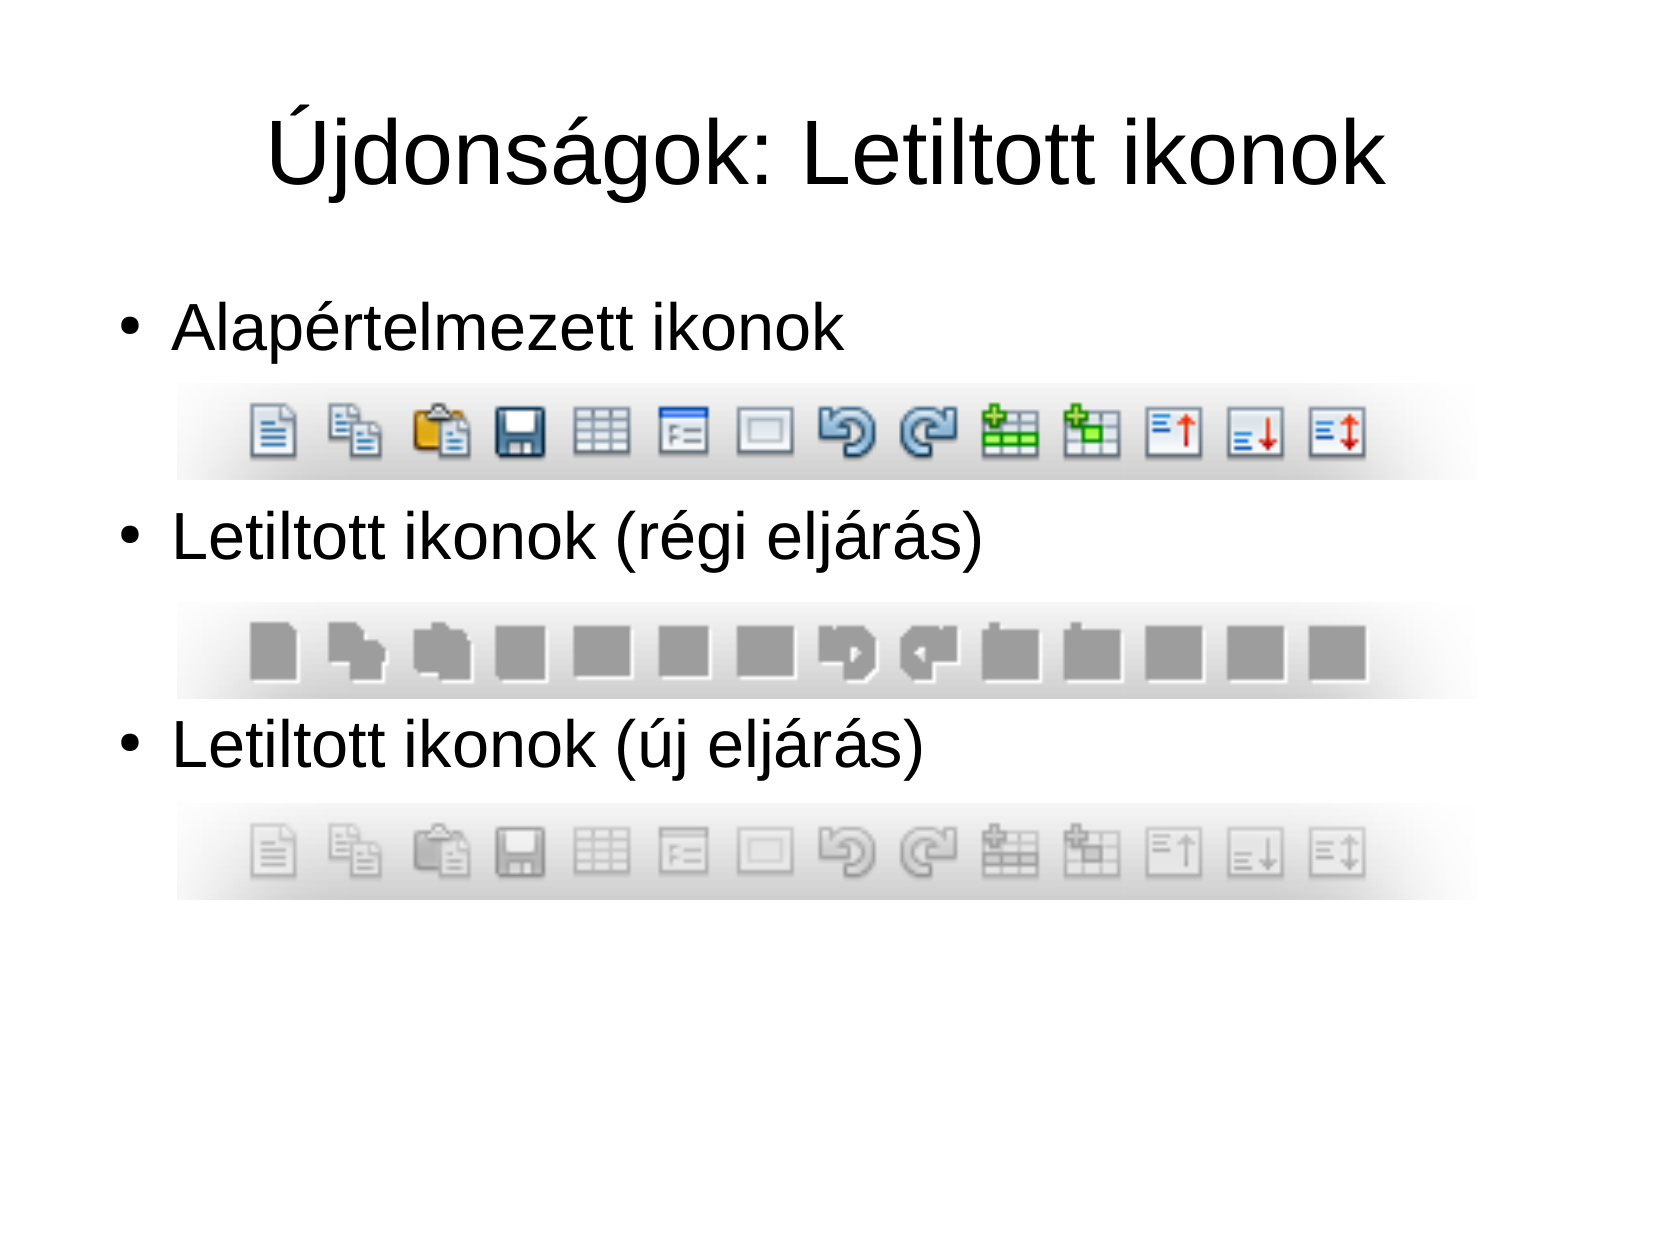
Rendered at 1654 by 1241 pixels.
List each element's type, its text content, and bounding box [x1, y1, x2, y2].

picture [177, 383, 1477, 480]
list Alapértelmezett ikonok Letiltott ikonok (régi eljárás) Letiltott ikonok (új eljárás) [82, 290, 1571, 1109]
picture [177, 803, 1477, 900]
picture [177, 602, 1477, 699]
title Újdonságok: Letiltott ikonok [82, 56, 1571, 250]
